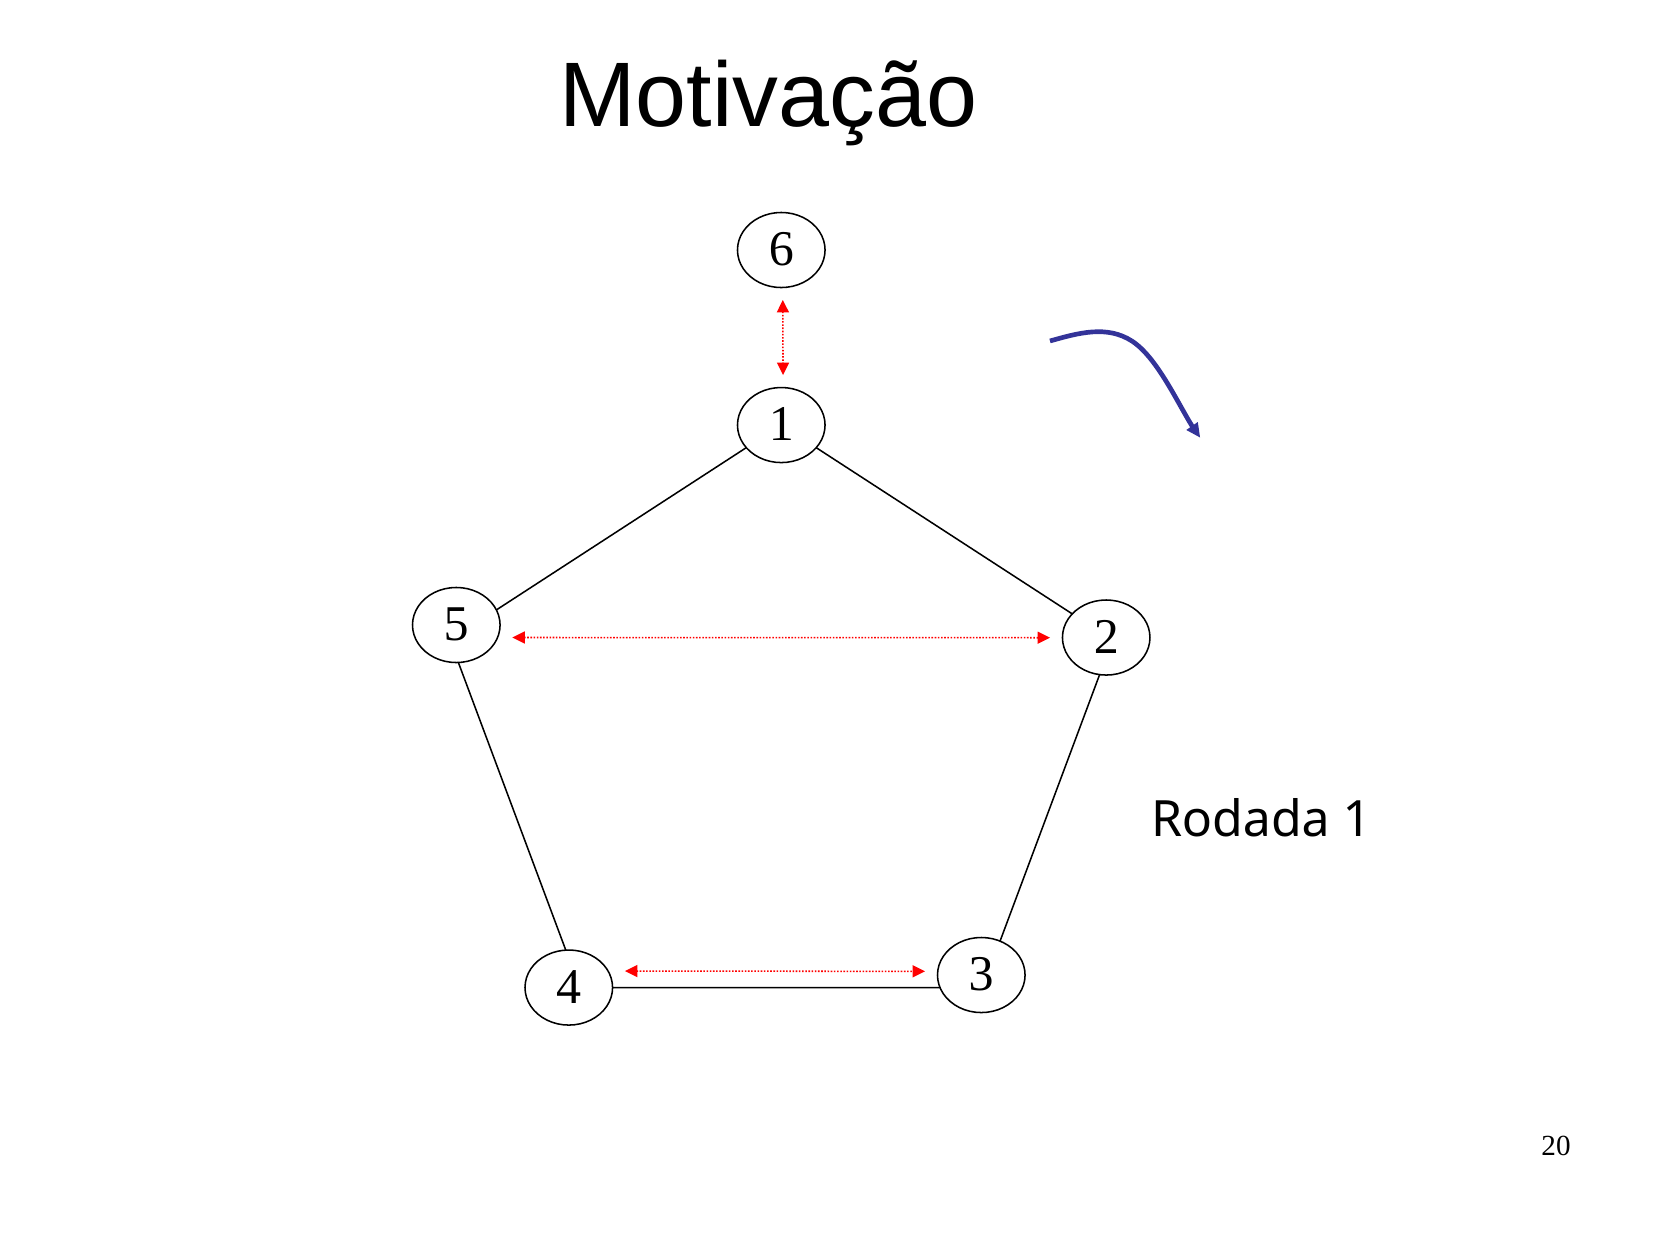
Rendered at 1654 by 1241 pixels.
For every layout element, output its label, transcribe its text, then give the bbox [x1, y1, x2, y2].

text_box 6 [737, 212, 826, 288]
text_box 1 [737, 387, 826, 463]
title Motivação [237, 38, 1300, 157]
text_box 2 [1062, 600, 1150, 676]
text_box 4 [525, 950, 613, 1026]
text_box Rodada 1 [1136, 774, 1387, 860]
text_box 3 [937, 937, 1026, 1013]
text_box 5 [412, 587, 501, 663]
